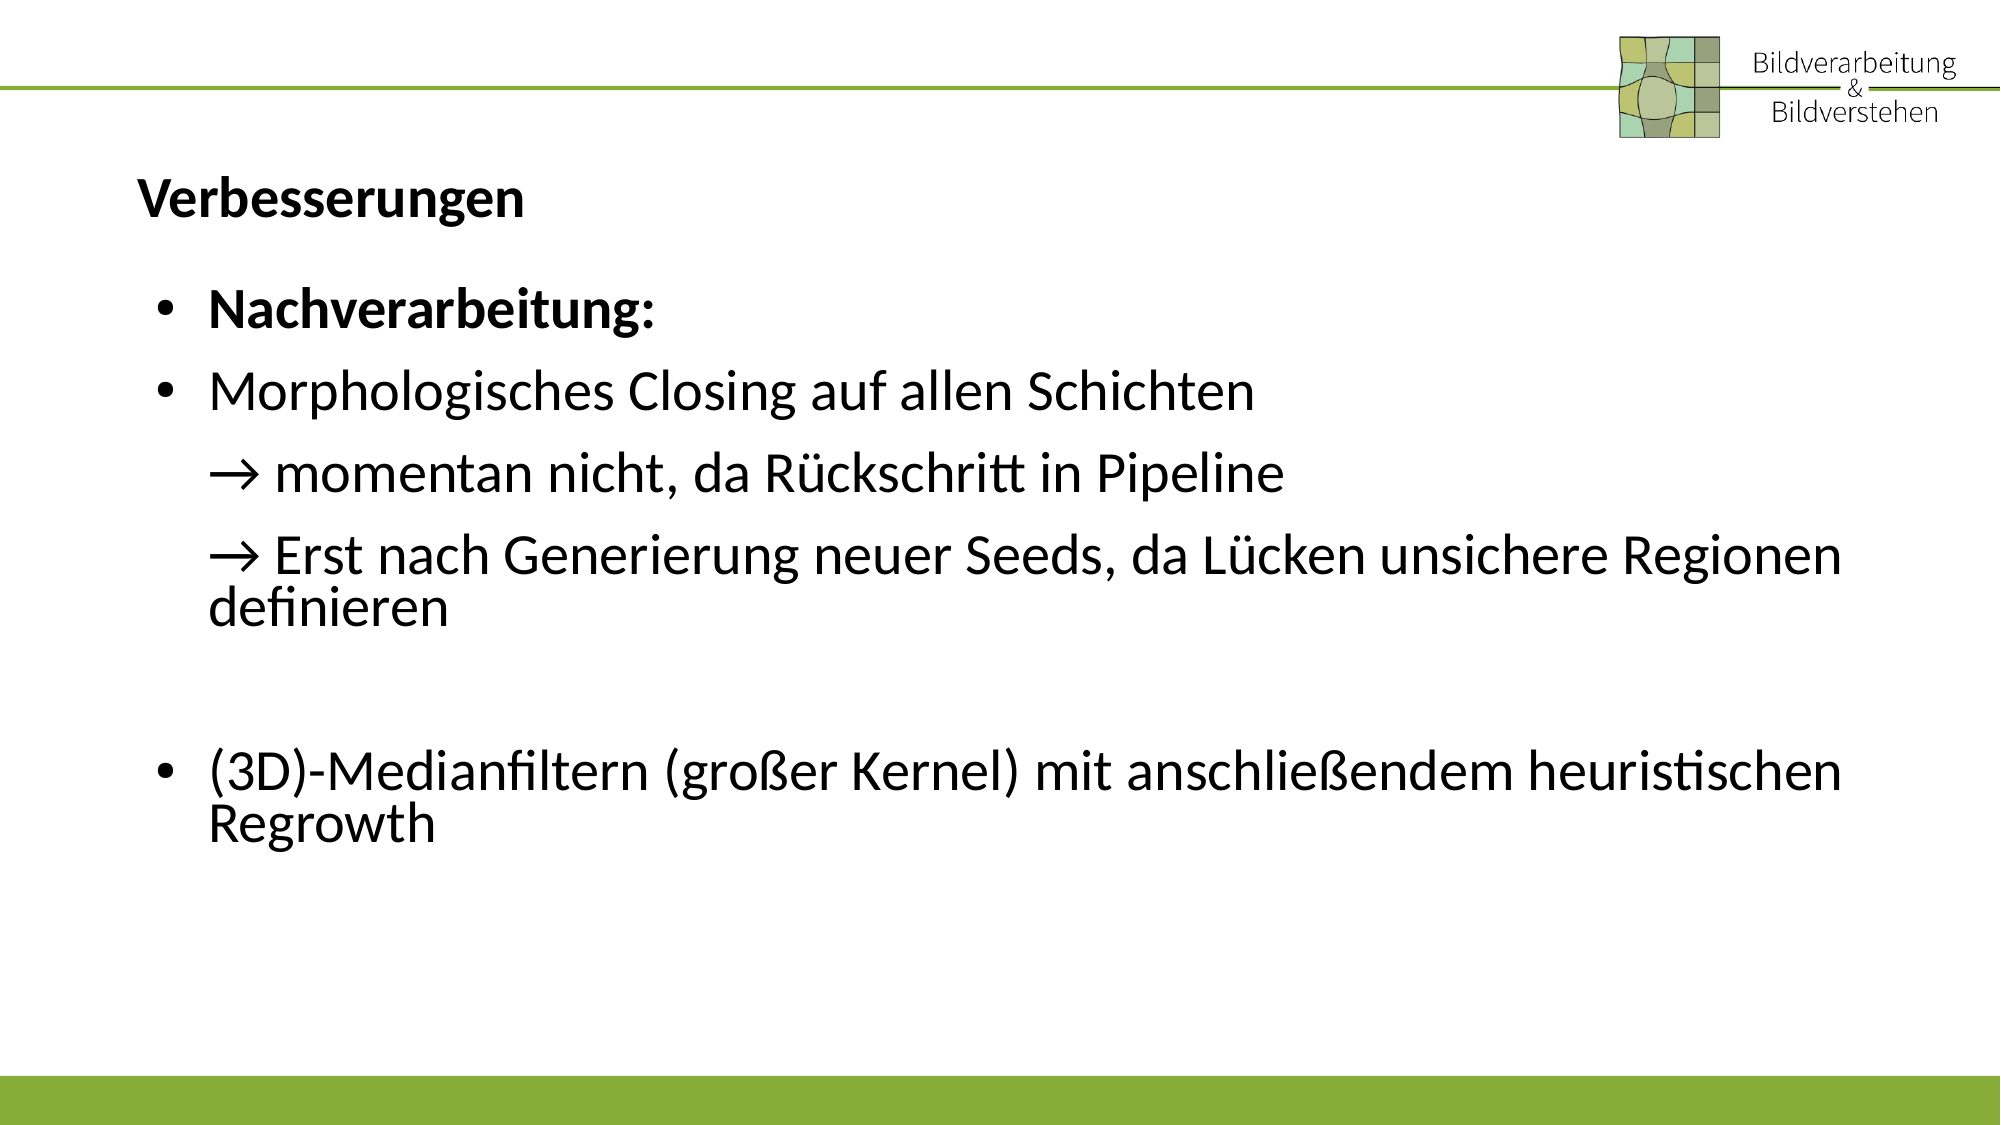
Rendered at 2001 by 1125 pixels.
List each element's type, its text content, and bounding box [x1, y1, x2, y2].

picture [1618, 36, 2000, 138]
title Verbesserungen [137, 153, 1863, 251]
list Nachverarbeitung: Morphologisches Closing auf allen Schichten → momentan nicht, da Rückschritt in Pipeline → Erst nach Generierung neuer Seeds, da Lücken unsichere Regionen definieren (3D)-Medianfiltern (großer Kernel) mit anschließendem heuristischen Regrowth [137, 286, 1863, 1001]
